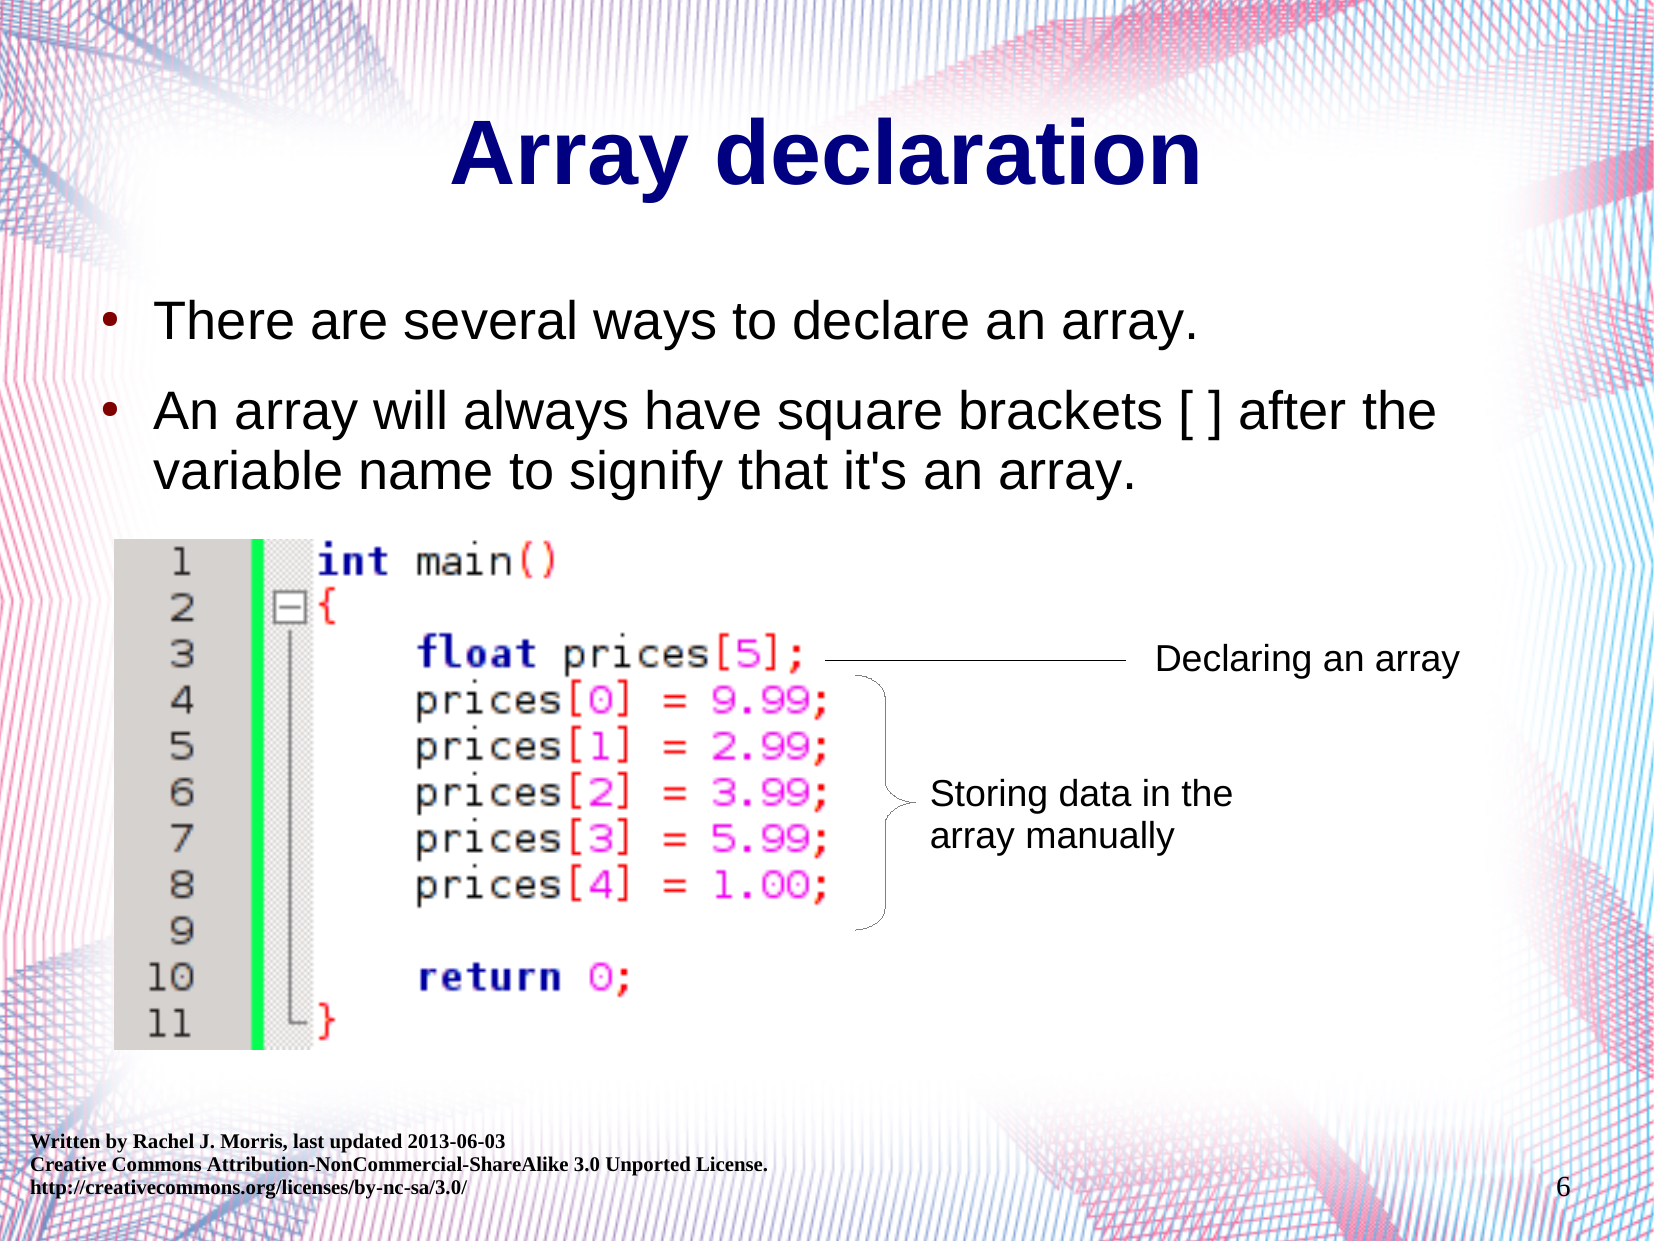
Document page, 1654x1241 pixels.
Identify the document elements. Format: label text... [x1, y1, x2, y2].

text_box Storing data in the array manually [915, 765, 1336, 864]
list There are several ways to declare an array. An array will always have square brackets [ ] after the variable name to signify that it's an array. [82, 290, 1571, 502]
picture [0, 0, 1654, 1241]
title Array declaration [82, 49, 1571, 257]
text_box Declaring an array [1140, 630, 1576, 687]
